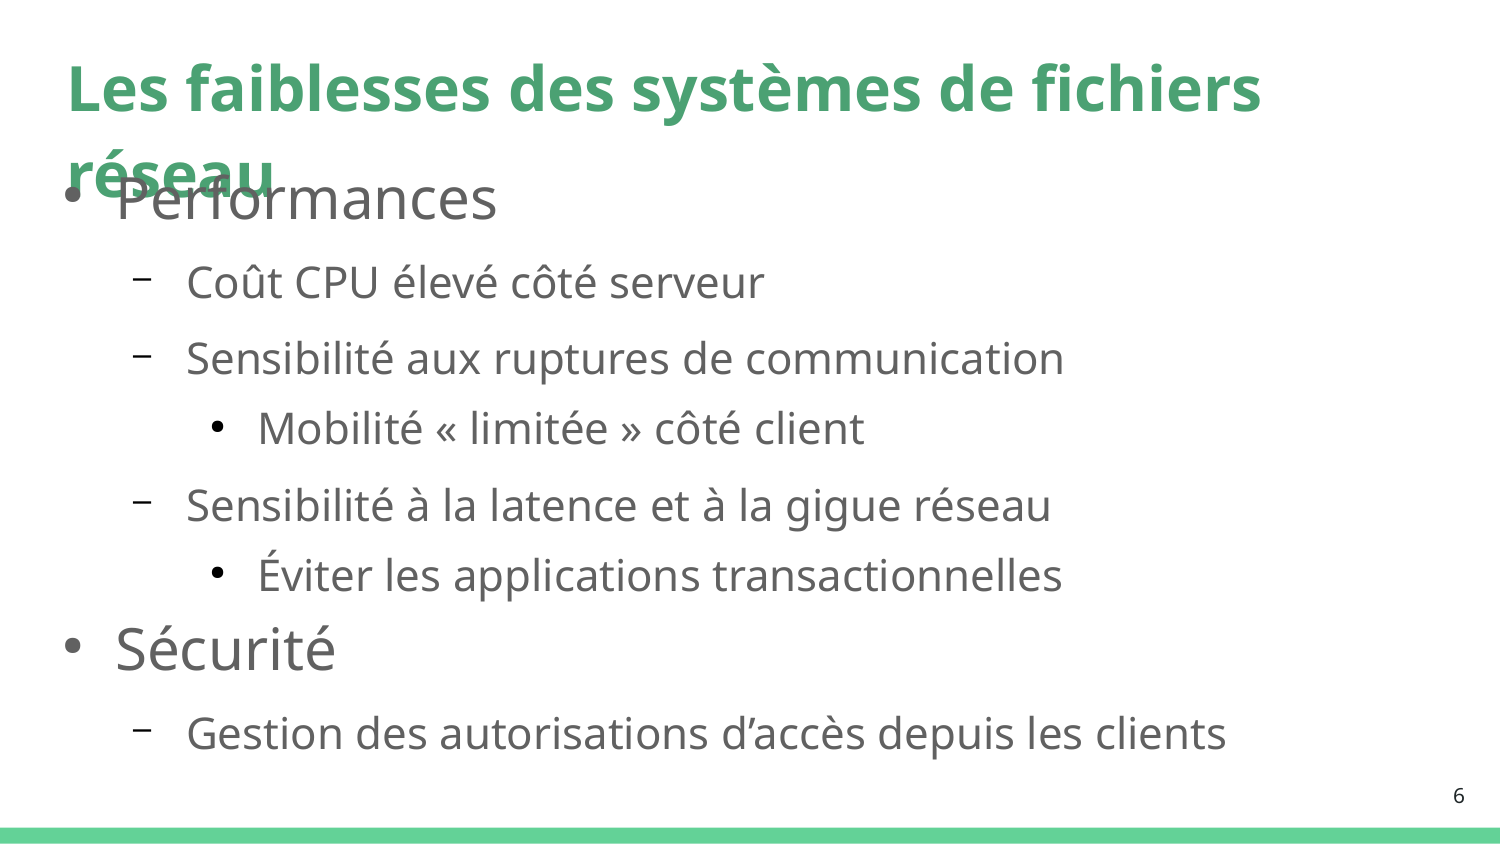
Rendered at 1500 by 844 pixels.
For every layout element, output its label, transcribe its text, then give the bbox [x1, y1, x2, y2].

list Performances Coût CPU élevé côté serveur Sensibilité aux ruptures de communication Mobilité « limitée » côté client Sensibilité à la latence et à la gigue réseau Éviter les applications transactionnelles Sécurité Gestion des autorisations d’accès depuis les clients [29, 135, 1430, 783]
slide_number <numéro> [1389, 764, 1480, 830]
title Les faiblesses des systèmes de fichiers réseau [51, 23, 1449, 117]
